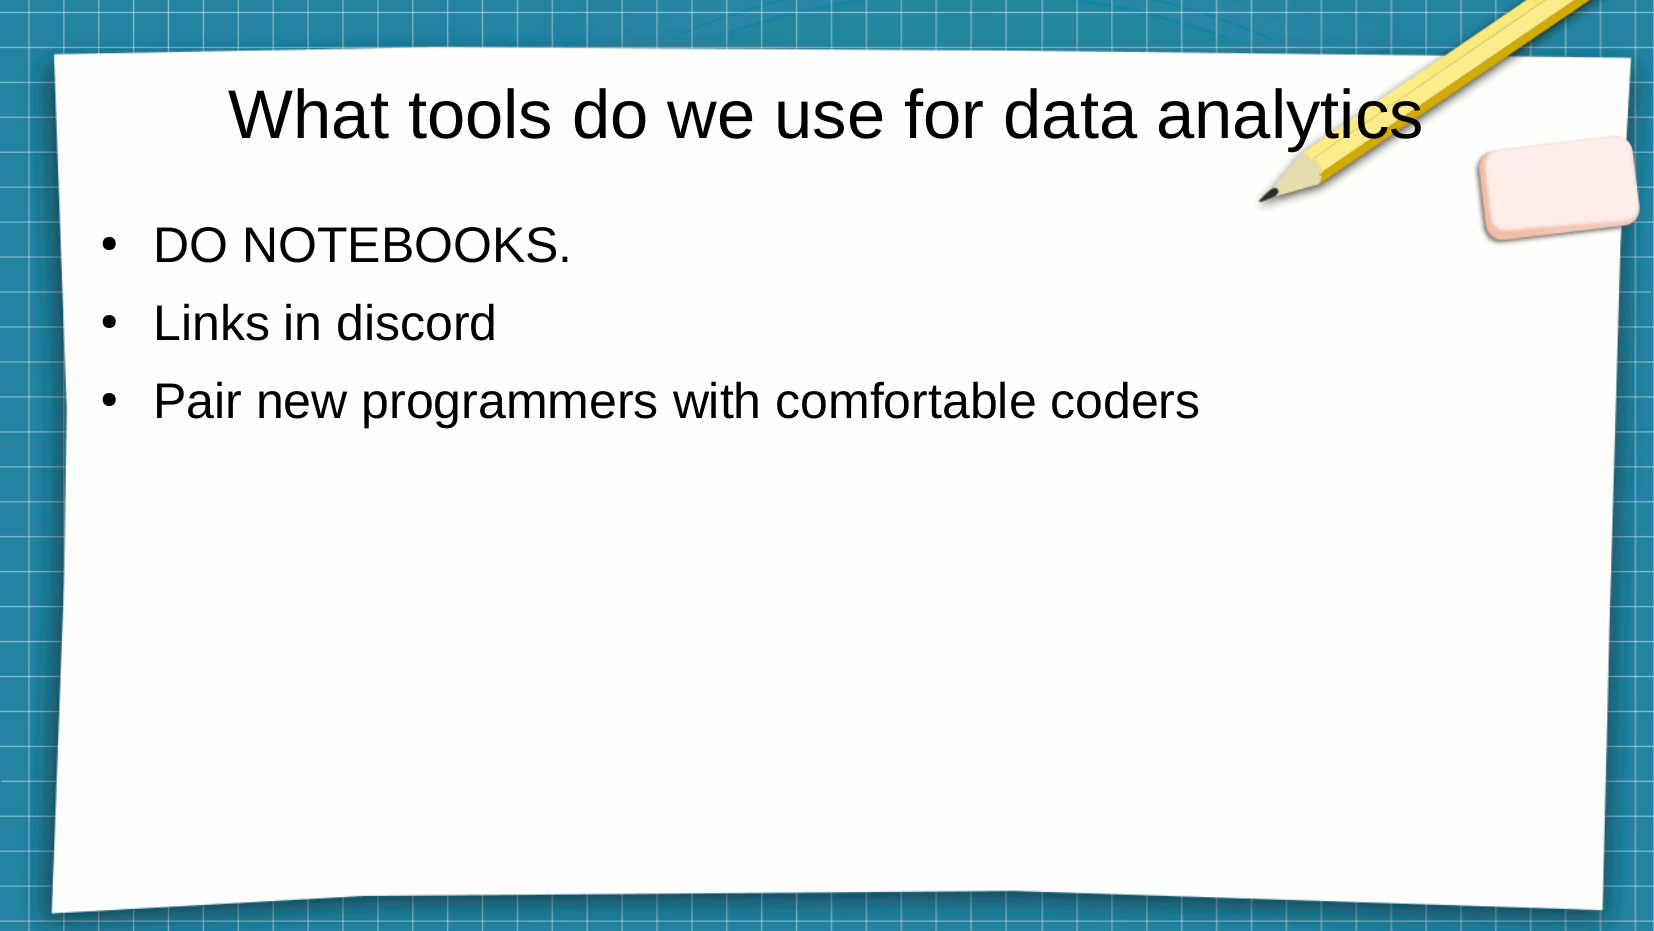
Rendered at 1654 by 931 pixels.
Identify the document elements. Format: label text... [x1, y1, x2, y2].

picture [0, 0, 1654, 931]
title What tools do we use for data analytics [82, 37, 1571, 193]
list DO NOTEBOOKS. Links in discord Pair new programmers with comfortable coders [82, 217, 1571, 758]
